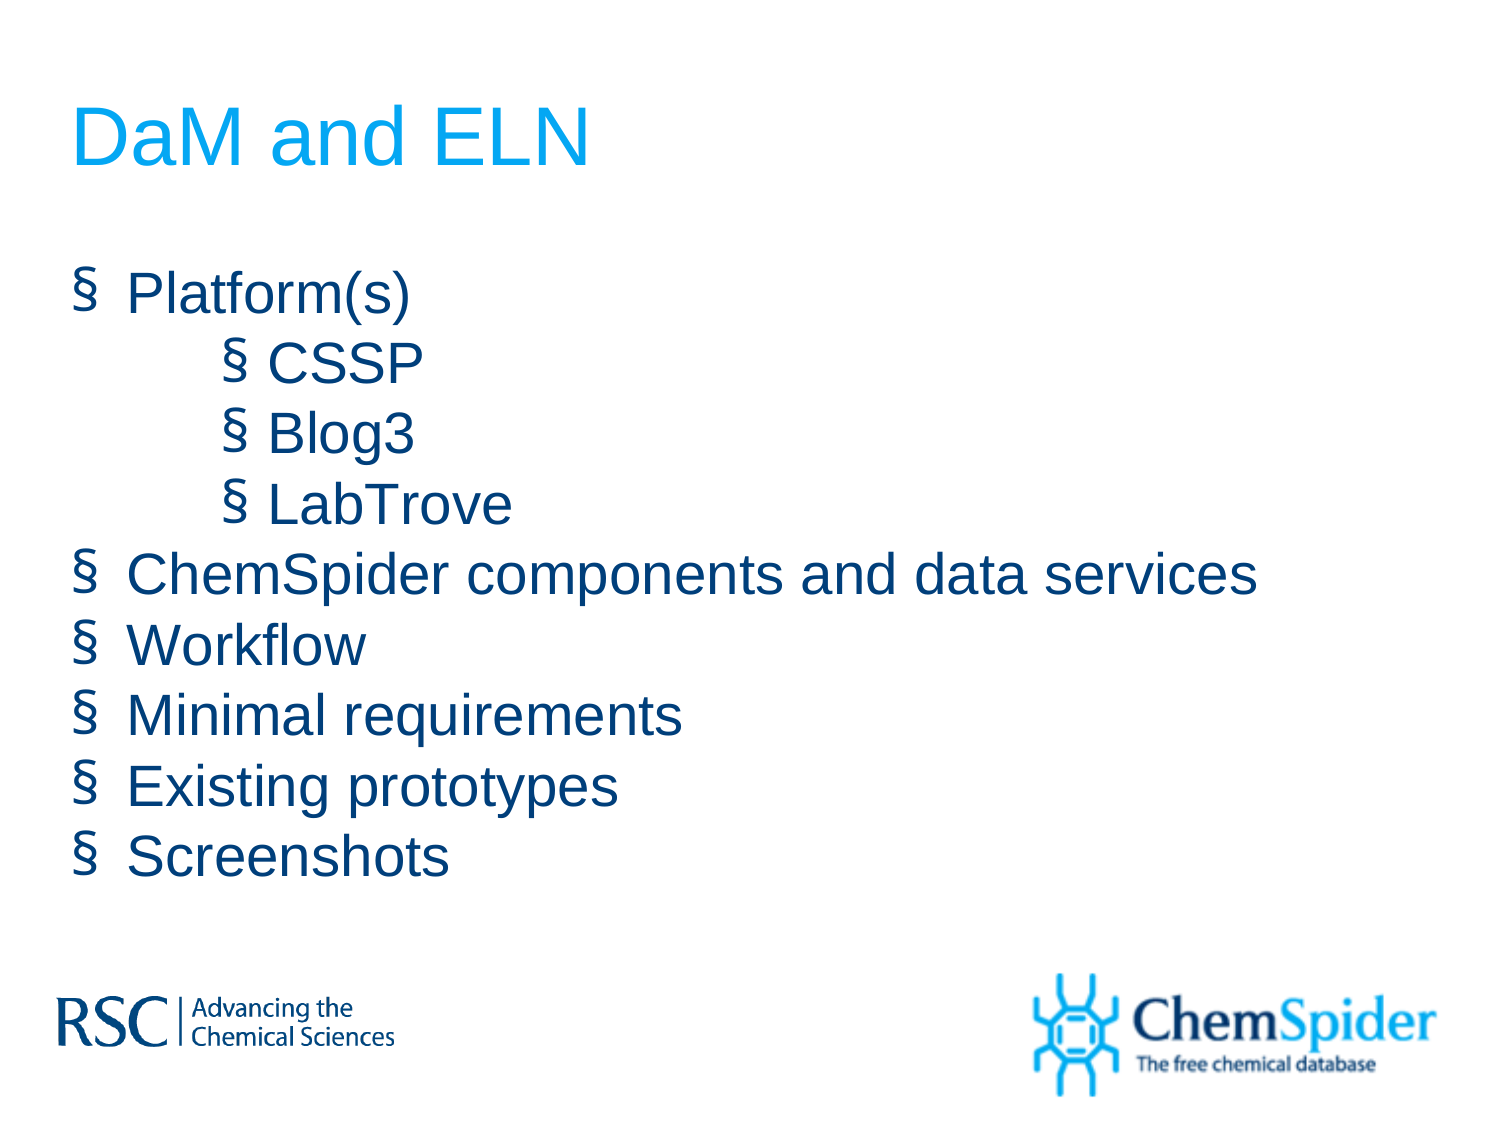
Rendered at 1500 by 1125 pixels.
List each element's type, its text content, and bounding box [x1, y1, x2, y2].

title DaM and ELN [55, 75, 1438, 185]
list Platform(s) CSSP Blog3 LabTrove ChemSpider components and data services Workflow Minimal requirements Existing prototypes Screenshots [55, 260, 1438, 976]
